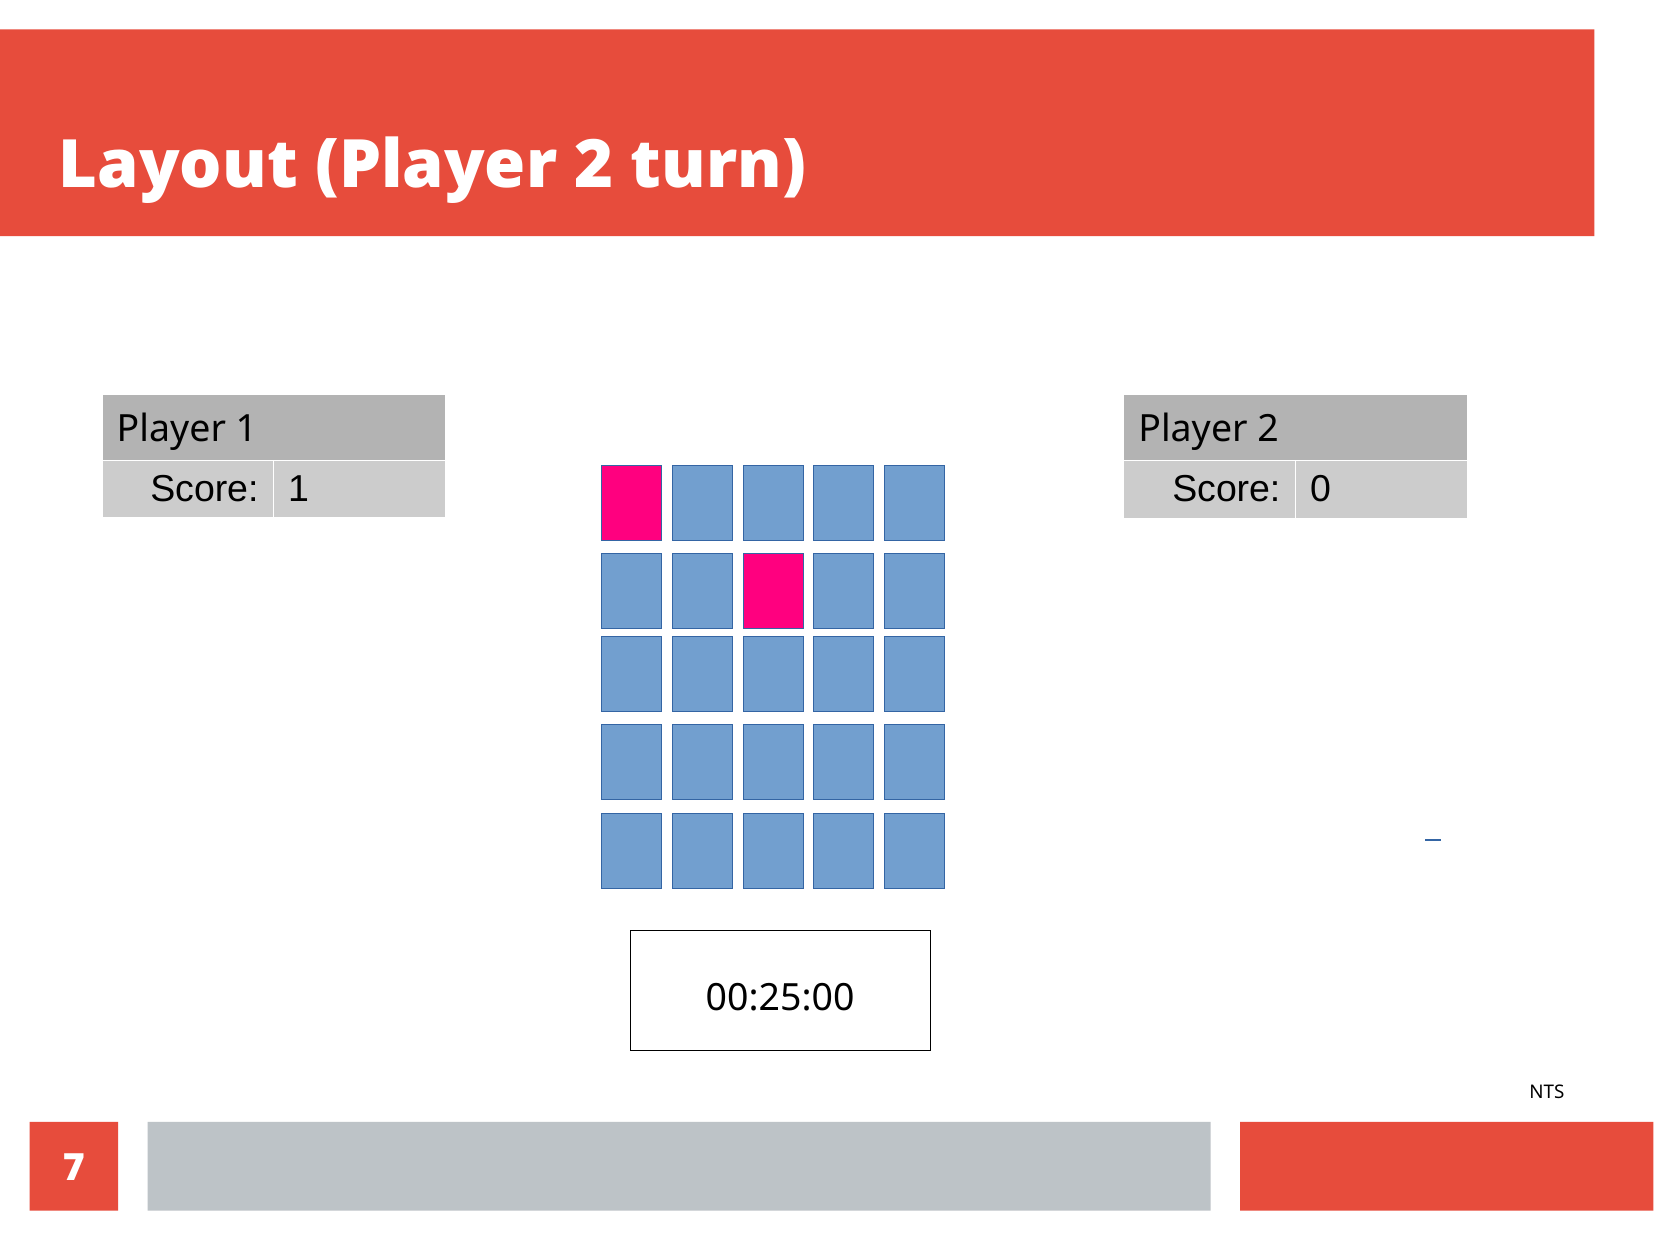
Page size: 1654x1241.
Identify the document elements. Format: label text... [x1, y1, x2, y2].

table_cell Score: [103, 461, 273, 517]
text_box [813, 636, 874, 712]
text_box [813, 813, 874, 889]
text_box [743, 465, 804, 541]
text_box [601, 724, 662, 800]
table_cell 1 [274, 461, 445, 517]
text_box [884, 553, 945, 629]
table_header Player 2 [1124, 395, 1467, 460]
text_box [743, 813, 804, 889]
table_cell Score: [1124, 461, 1295, 518]
text_box [884, 465, 945, 541]
text_box 00:25:00 [630, 963, 931, 1024]
text_box [601, 553, 662, 629]
text_box [743, 553, 804, 629]
text_box [672, 553, 733, 629]
text_box [672, 636, 733, 712]
text_box NTS [1514, 1070, 1635, 1108]
text_box [672, 813, 733, 889]
text_box [743, 724, 804, 800]
text_box [813, 465, 874, 541]
text_box [601, 636, 662, 712]
title Layout (Player 2 turn) [59, 58, 1595, 207]
text_box [630, 930, 931, 963]
text_box [601, 813, 662, 889]
text_box [884, 813, 945, 889]
text_box [672, 724, 733, 800]
table_header Player 1 [103, 395, 445, 460]
table_cell 0 [1296, 461, 1467, 518]
text_box [630, 1024, 931, 1051]
text_box [672, 465, 733, 541]
text_box [813, 553, 874, 629]
text_box [884, 724, 945, 800]
text_box [813, 724, 874, 800]
text_box [743, 636, 804, 712]
text_box [884, 636, 945, 712]
text_box [601, 465, 662, 541]
